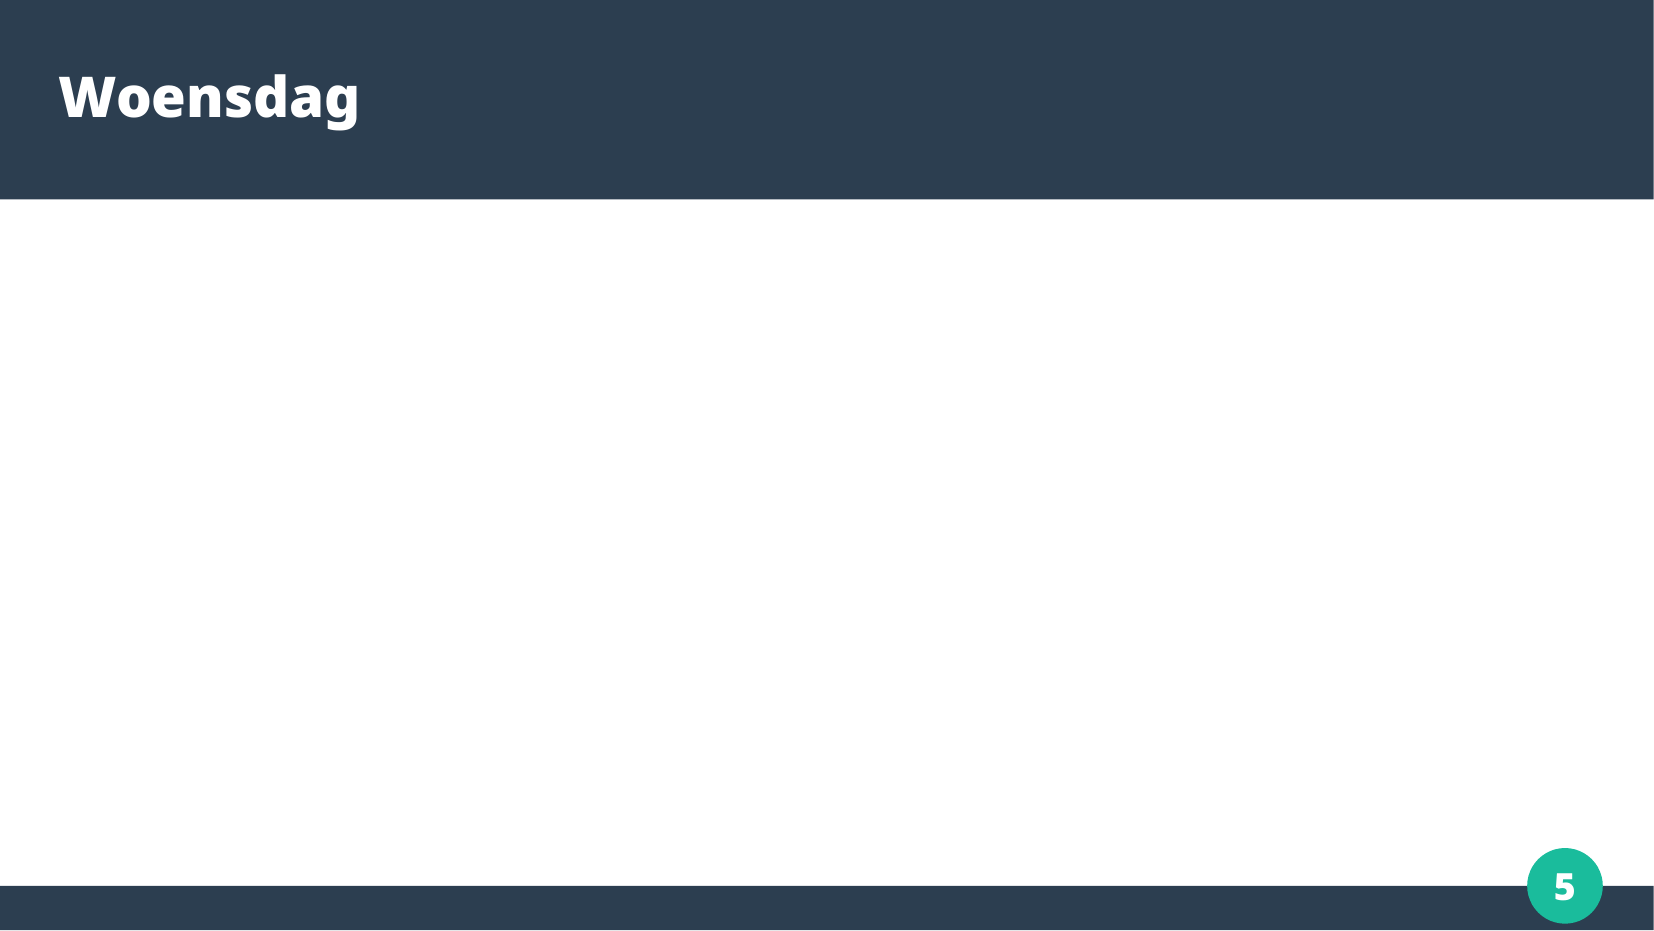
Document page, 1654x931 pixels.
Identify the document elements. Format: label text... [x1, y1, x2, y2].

title Woensdag [59, 37, 1595, 155]
